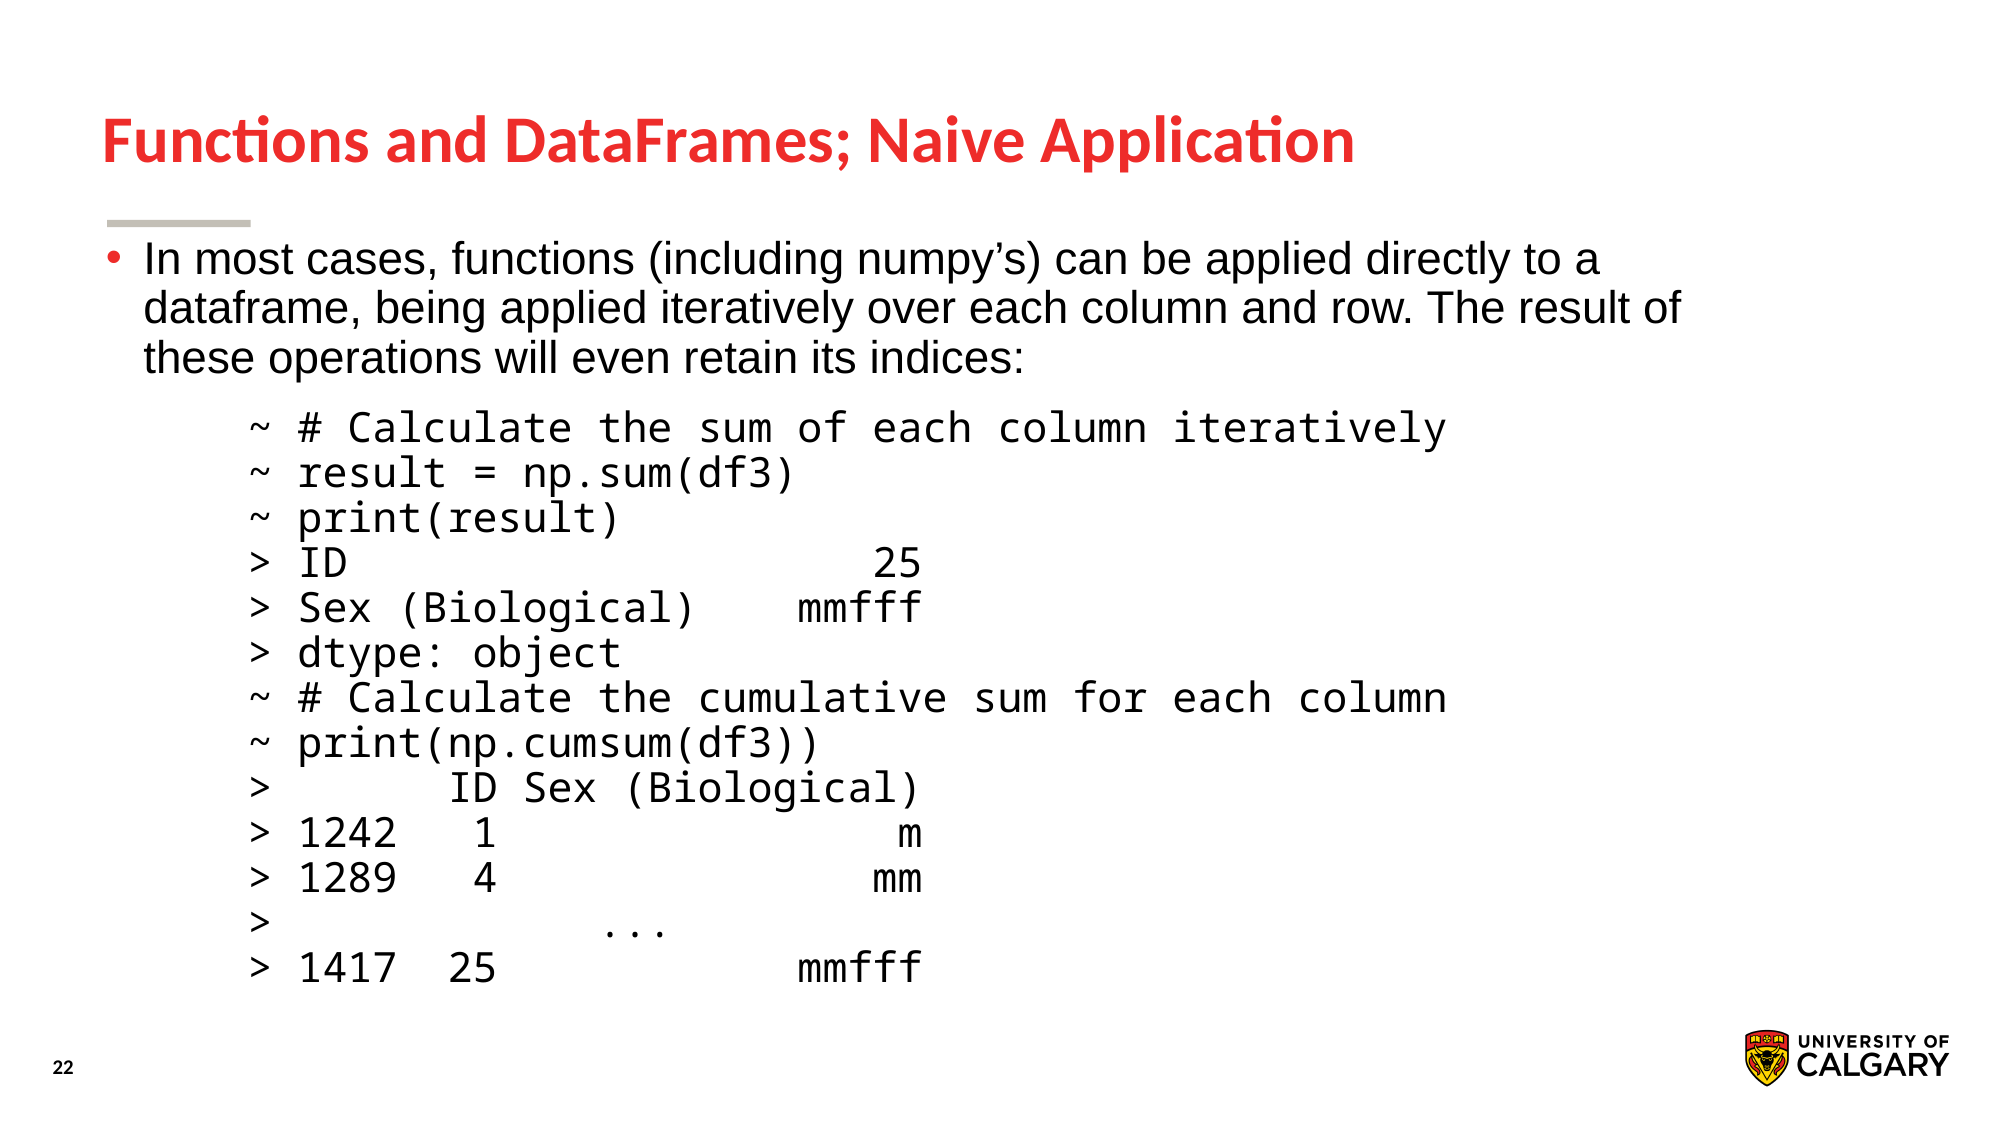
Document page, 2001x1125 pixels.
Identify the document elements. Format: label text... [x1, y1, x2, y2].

picture [1722, 1012, 1972, 1099]
list In most cases, functions (including numpy’s) can be applied directly to a dataframe, being applied iteratively over each column and row. The result of these operations will even retain its indices: ~ # Calculate the sum of each column iteratively ~ result = np.sum(df3) ~ print(result) > ID 25 > Sex (Biological) mmfff > dtype: object ~ # Calculate the cumulative sum for each column ~ print(np.cumsum(df3)) > ID Sex (Biological) > 1242 1 m > 1289 4 mm > ... > 1417 25 mmfff [91, 227, 1774, 941]
title Functions and DataFrames; Naive Application [87, 60, 1774, 222]
